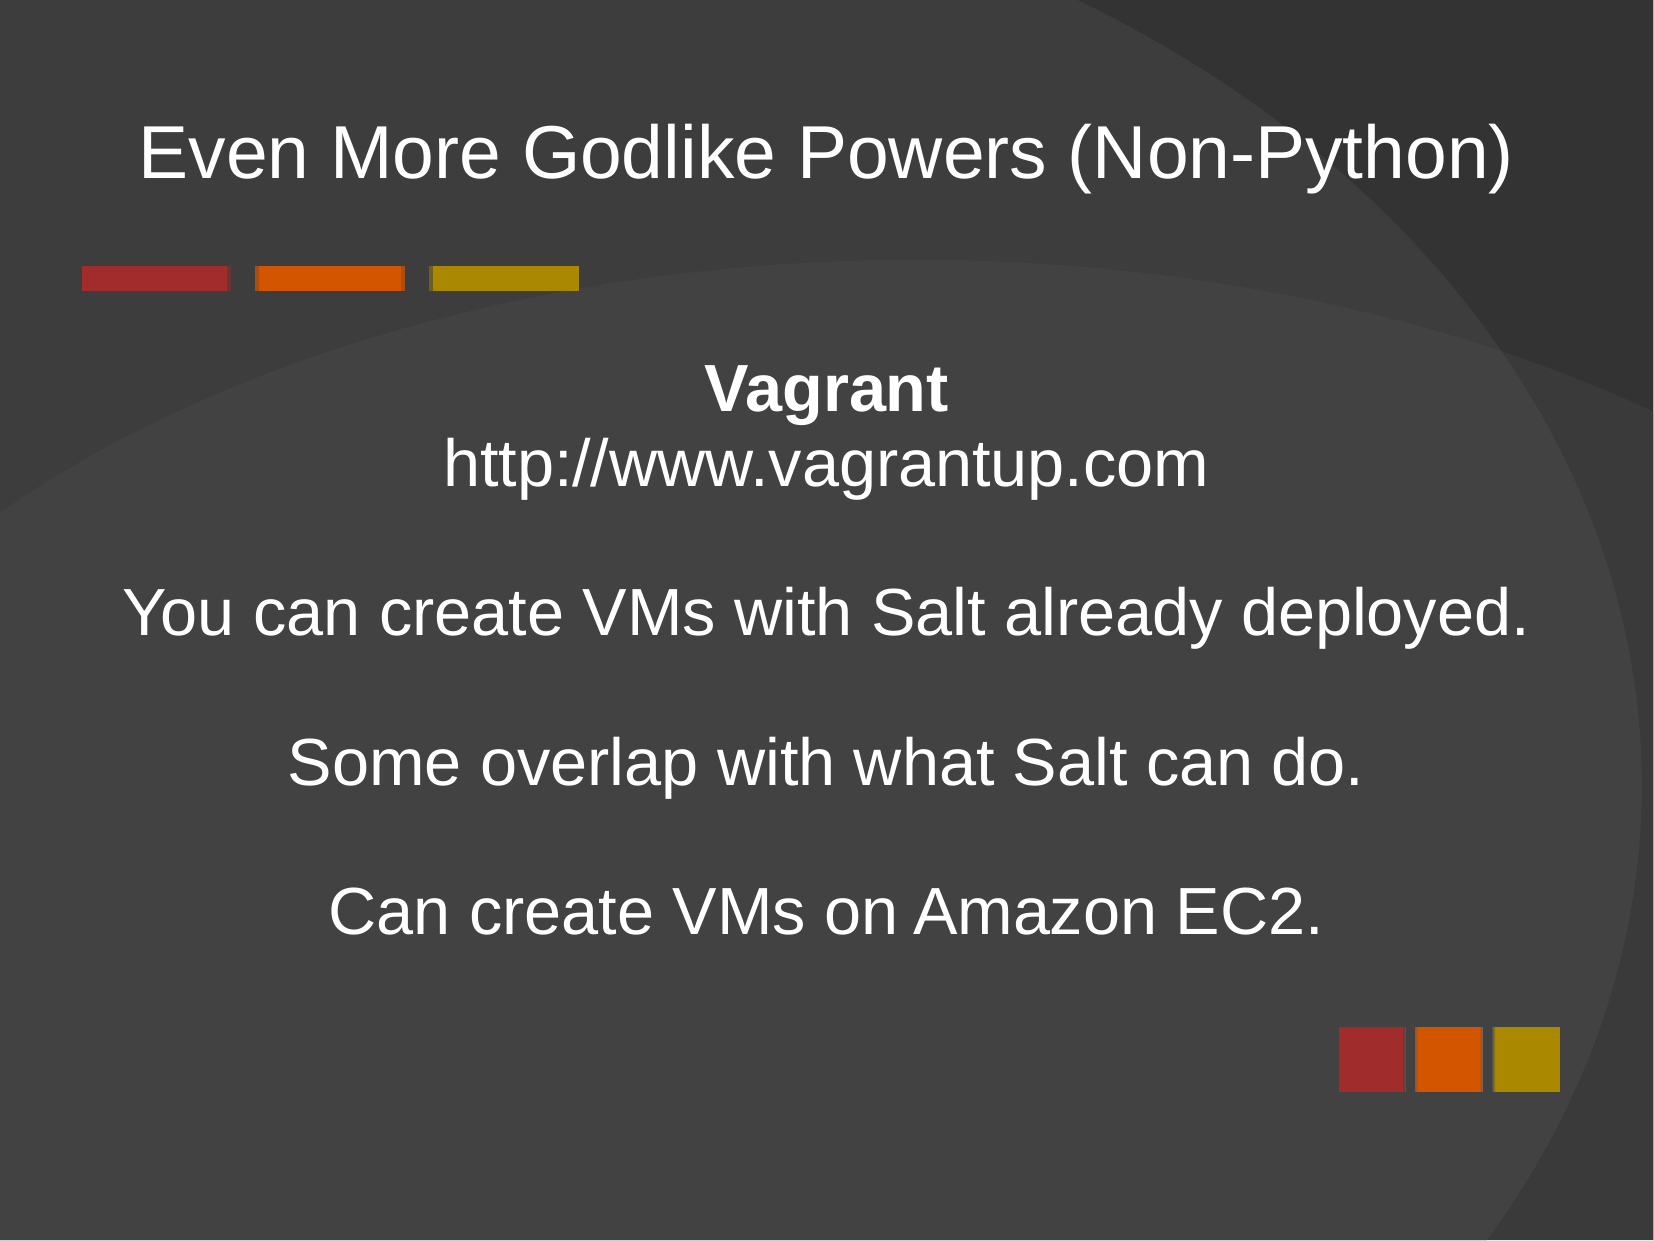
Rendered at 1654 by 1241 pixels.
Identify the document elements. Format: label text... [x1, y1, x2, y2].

title Even More Godlike Powers (Non-Python) [82, 49, 1571, 257]
picture [82, 266, 579, 290]
subtitle Vagrant http://www.vagrantup.com You can create VMs with Salt already deployed. Some overlap with what Salt can do. Can create VMs on Amazon EC2. [82, 290, 1571, 1010]
picture [1339, 1027, 1560, 1092]
